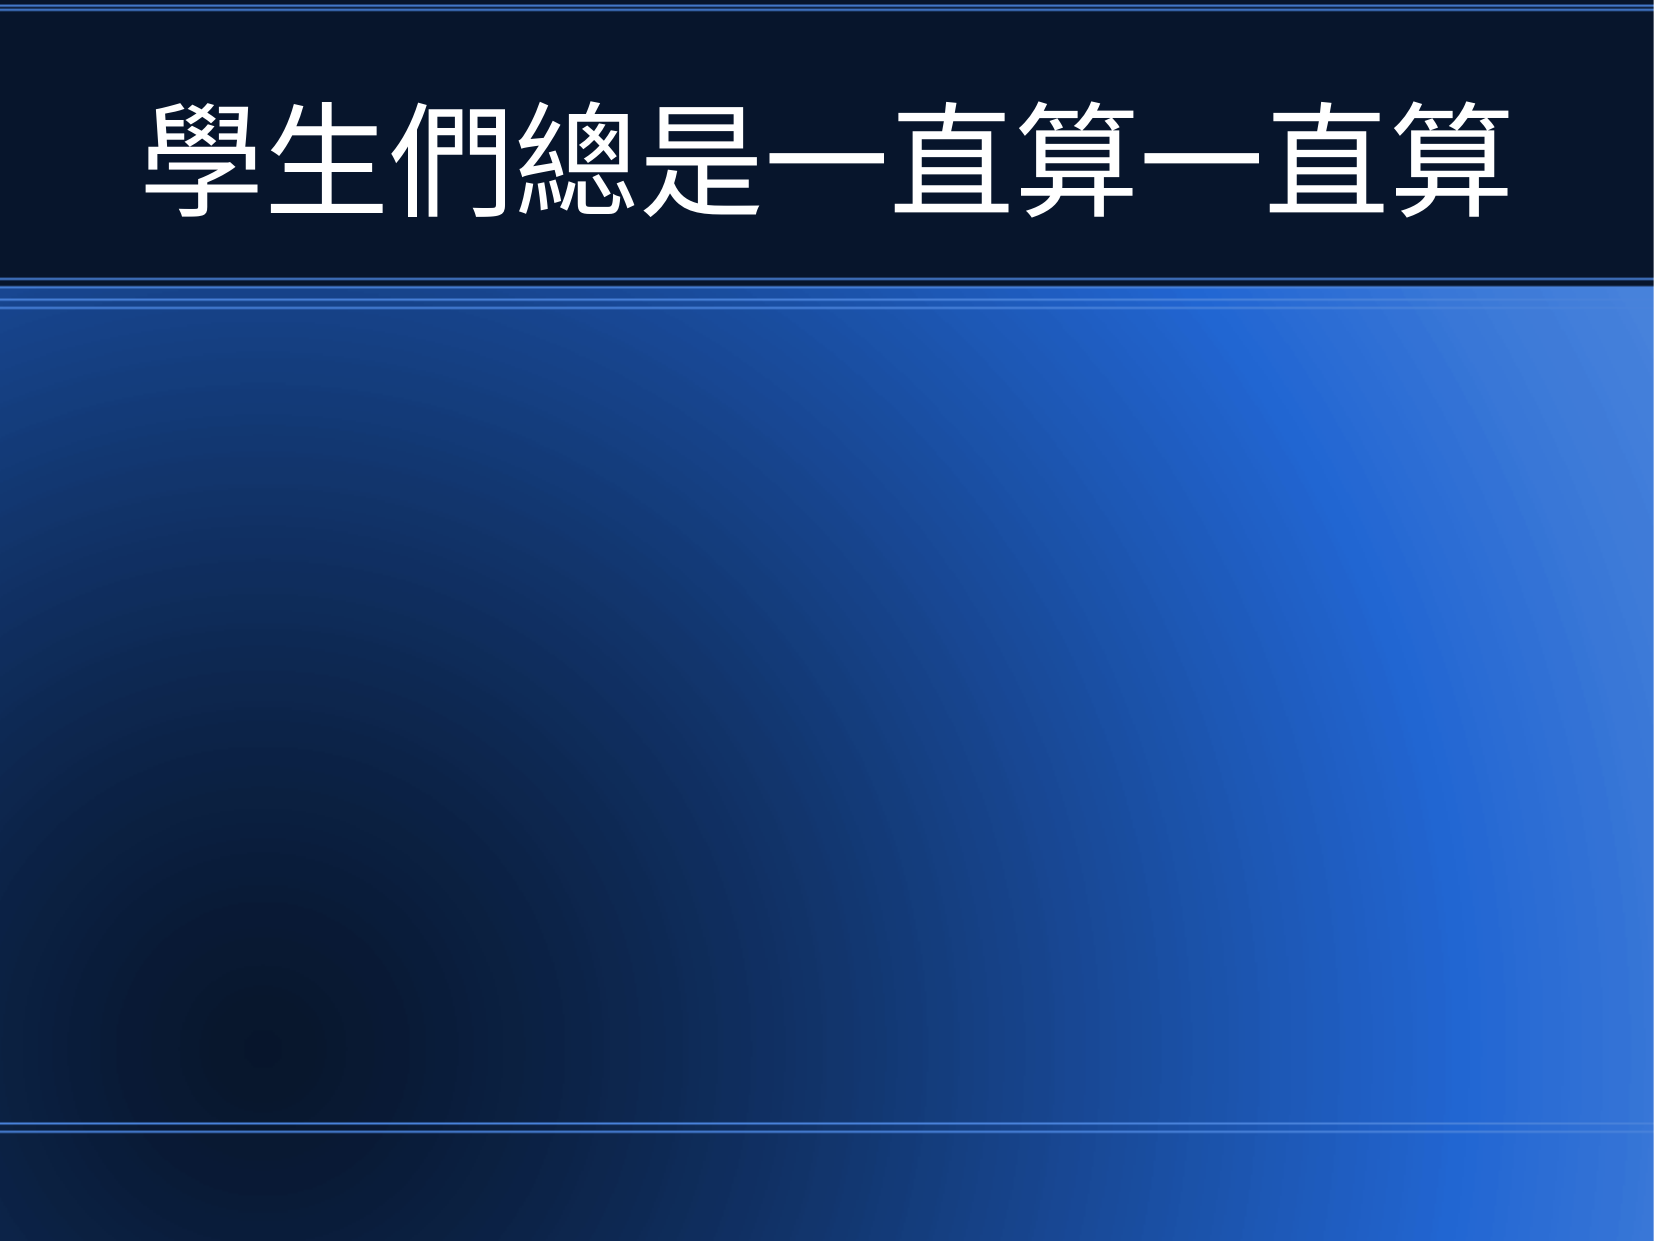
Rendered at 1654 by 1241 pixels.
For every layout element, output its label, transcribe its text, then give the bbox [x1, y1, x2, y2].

picture [0, 0, 1654, 1241]
title 學生們總是一直算一直算 [82, 49, 1571, 257]
